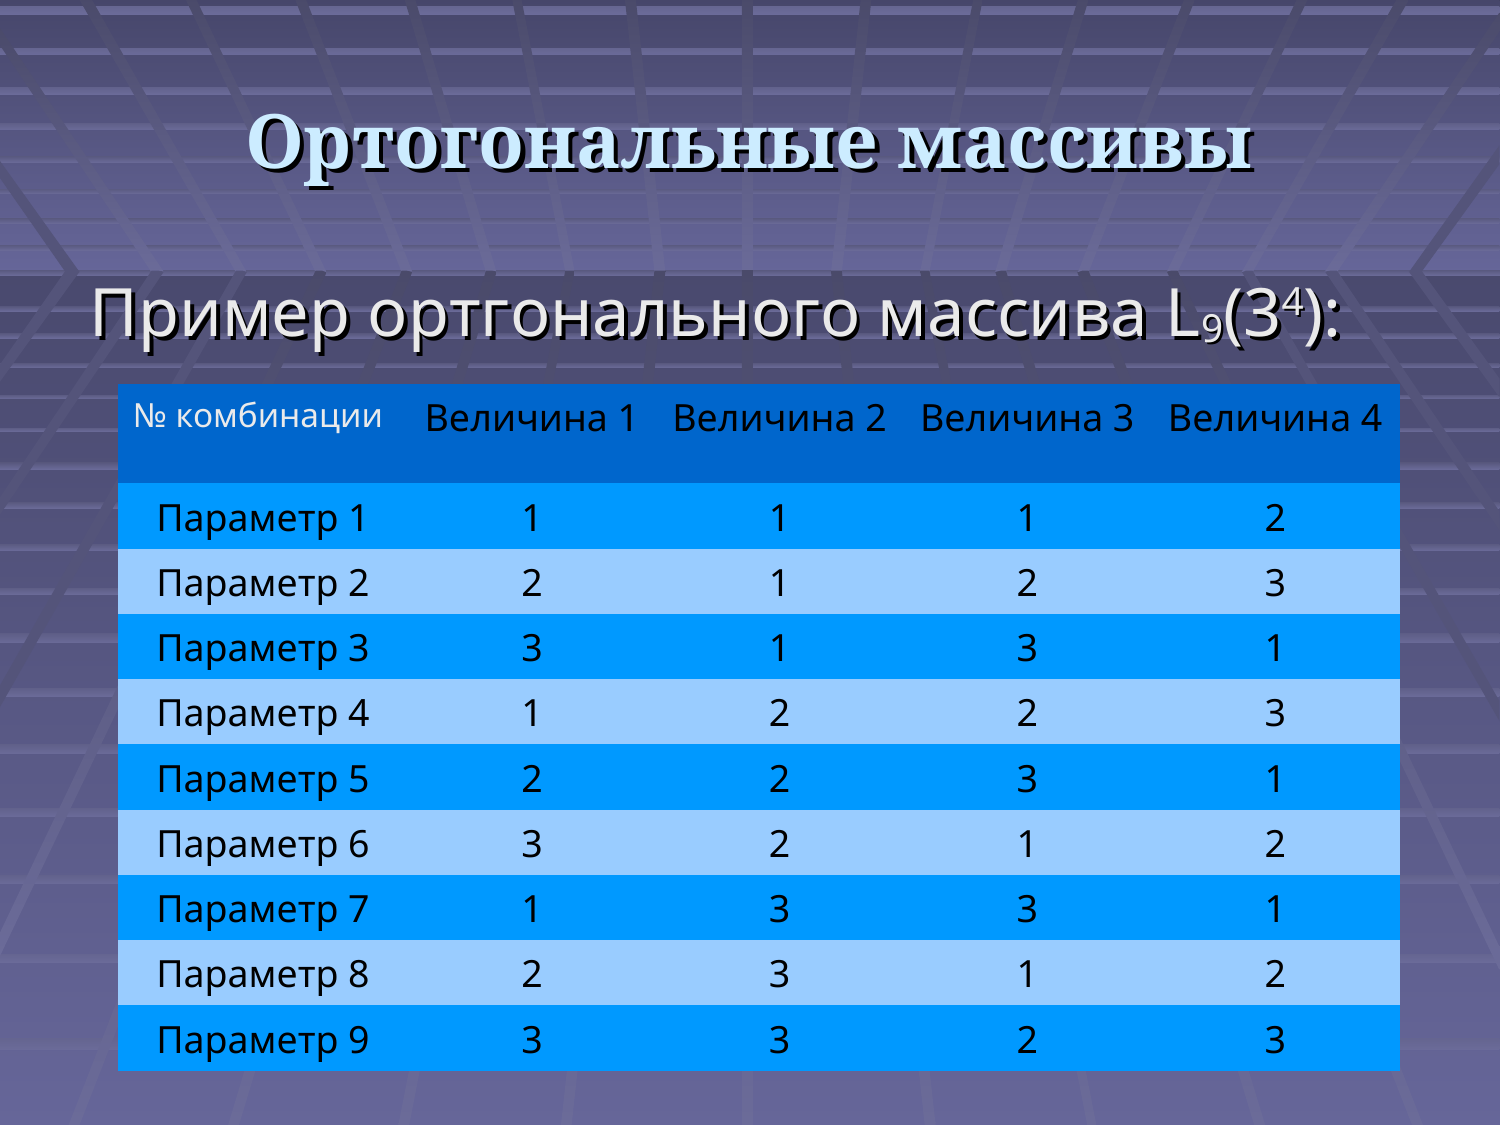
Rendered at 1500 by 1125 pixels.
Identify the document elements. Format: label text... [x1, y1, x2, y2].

table_cell 2 [903, 549, 1151, 614]
table_cell 2 [1151, 483, 1400, 549]
title Ортогональные массивы [74, 20, 1424, 257]
table_cell 2 [656, 810, 903, 875]
table_cell 1 [408, 875, 656, 940]
table_cell 2 [408, 549, 656, 614]
table_cell 3 [656, 1005, 903, 1071]
table_cell 3 [903, 875, 1151, 940]
table_cell 3 [656, 875, 903, 940]
table_cell 2 [903, 1005, 1151, 1071]
table_cell 1 [903, 940, 1151, 1005]
table_cell 1 [408, 679, 656, 744]
table_cell 1 [1151, 875, 1400, 940]
table_cell Параметр 5 [118, 744, 408, 810]
table_cell 1 [656, 549, 903, 614]
table_header Величина 1 [408, 384, 656, 483]
table_cell Параметр 6 [118, 810, 408, 875]
table_cell 1 [1151, 614, 1400, 679]
table_cell 1 [1151, 744, 1400, 810]
table_cell 3 [408, 1005, 656, 1071]
table_cell 2 [408, 940, 656, 1005]
table_cell 2 [656, 679, 903, 744]
table_cell Параметр 7 [118, 875, 408, 940]
table_cell Параметр 4 [118, 679, 408, 744]
table_header Величина 4 [1151, 384, 1400, 483]
table_cell Параметр 1 [118, 483, 408, 549]
table_cell 3 [408, 810, 656, 875]
table_cell Параметр 3 [118, 614, 408, 679]
table_cell 2 [1151, 940, 1400, 1005]
table_cell 1 [903, 483, 1151, 549]
table_header № комбинации [118, 384, 408, 483]
table_cell 1 [656, 483, 903, 549]
table_cell 3 [408, 614, 656, 679]
table_header Величина 2 [656, 384, 903, 483]
table_cell 3 [1151, 549, 1400, 614]
table_cell 3 [903, 614, 1151, 679]
list Пример ортгонального массива L9(34): [74, 262, 1424, 1005]
table_cell 1 [408, 483, 656, 549]
table_cell 3 [656, 940, 903, 1005]
table_cell 3 [903, 744, 1151, 810]
table_cell 1 [656, 614, 903, 679]
table_cell Параметр 2 [118, 549, 408, 614]
table_header Величина 3 [903, 384, 1151, 483]
table_cell 2 [1151, 810, 1400, 875]
table_cell 1 [903, 810, 1151, 875]
table_cell 2 [903, 679, 1151, 744]
table_cell 2 [656, 744, 903, 810]
table_cell 3 [1151, 1005, 1400, 1071]
table_cell 3 [1151, 679, 1400, 744]
table_cell Параметр 8 [118, 940, 408, 1005]
table_cell Параметр 9 [118, 1005, 408, 1071]
table_cell 2 [408, 744, 656, 810]
